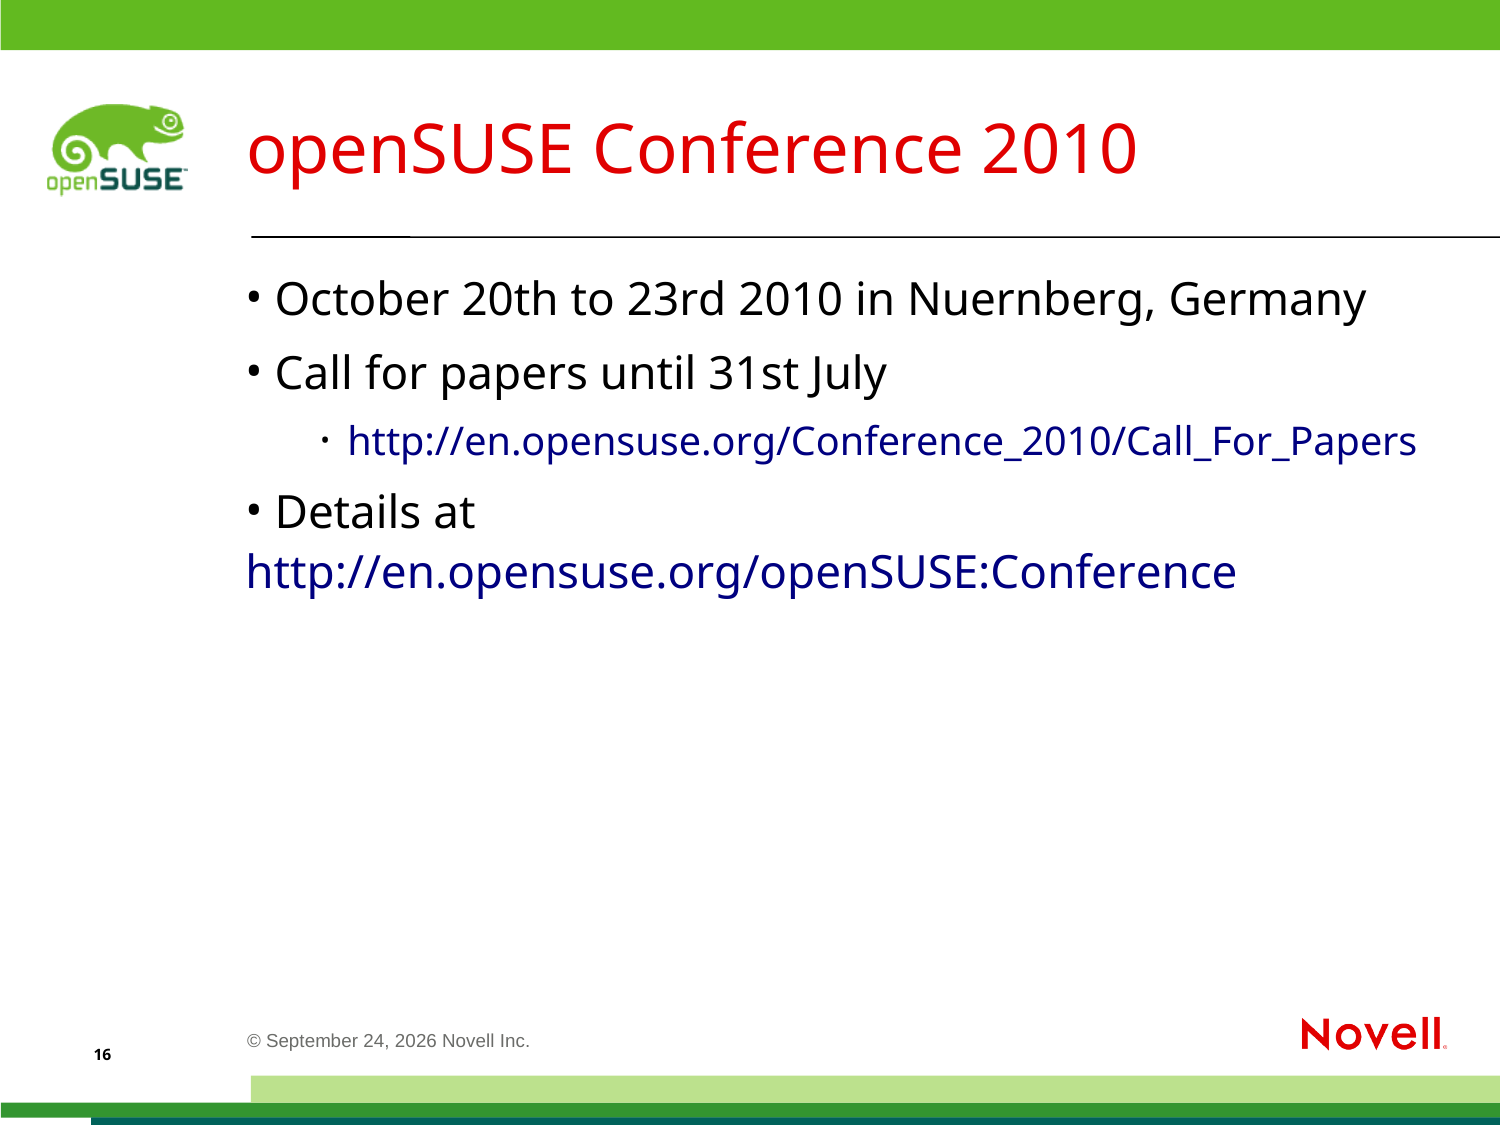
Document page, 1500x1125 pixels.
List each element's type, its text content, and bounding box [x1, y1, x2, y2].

title openSUSE Conference 2010 [246, 68, 1409, 231]
list October 20th to 23rd 2010 in Nuernberg, Germany Call for papers until 31st July http://en.opensuse.org/Conference_2010/Call_For_Papers Details at http://en.opensuse.org/openSUSE:Conference [245, 267, 1458, 1010]
picture [1295, 1011, 1453, 1056]
picture [47, 104, 188, 197]
